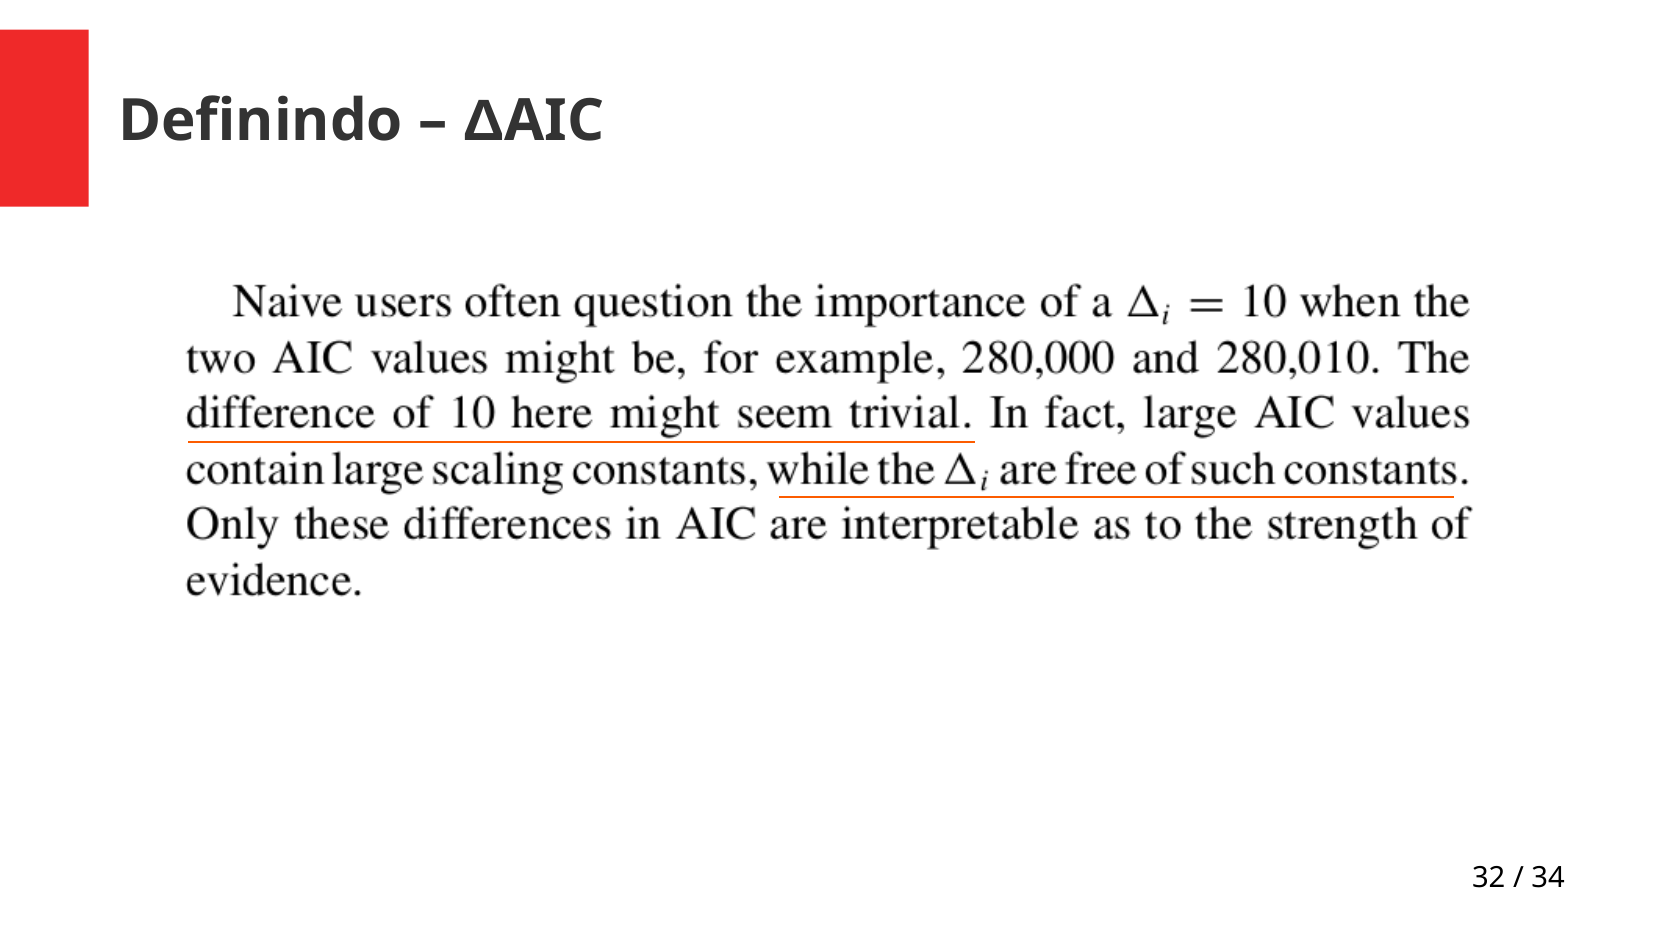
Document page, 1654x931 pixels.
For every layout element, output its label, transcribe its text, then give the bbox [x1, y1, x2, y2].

picture [172, 279, 1484, 611]
title Definindo – ΔAIC [118, 29, 1595, 207]
